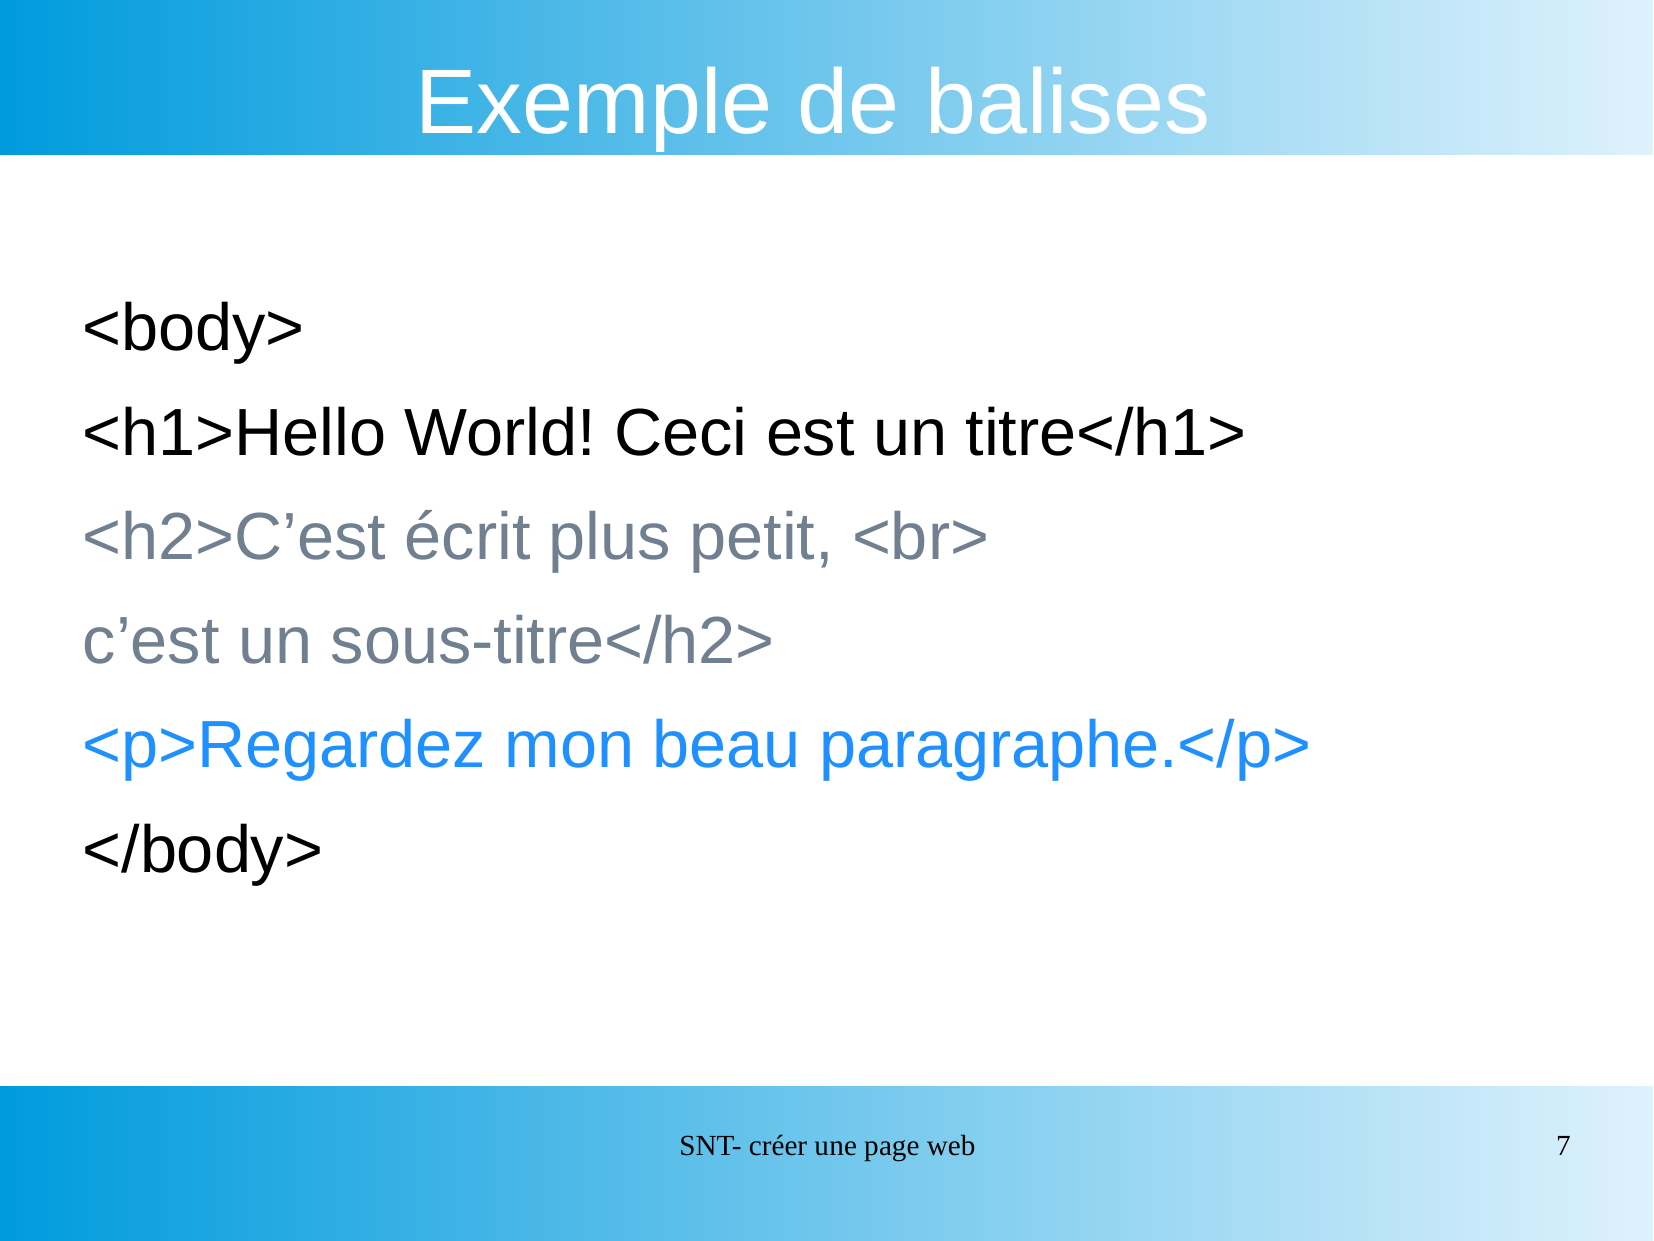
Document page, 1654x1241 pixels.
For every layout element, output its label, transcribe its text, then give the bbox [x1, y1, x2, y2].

list <body> <h1>Hello World! Ceci est un titre</h1> <h2>C’est écrit plus petit, <br> c’est un sous-titre</h2> <p>Regardez mon beau paragraphe.</p> </body> [82, 290, 1571, 1010]
title Exemple de balises [82, 49, 1571, 155]
